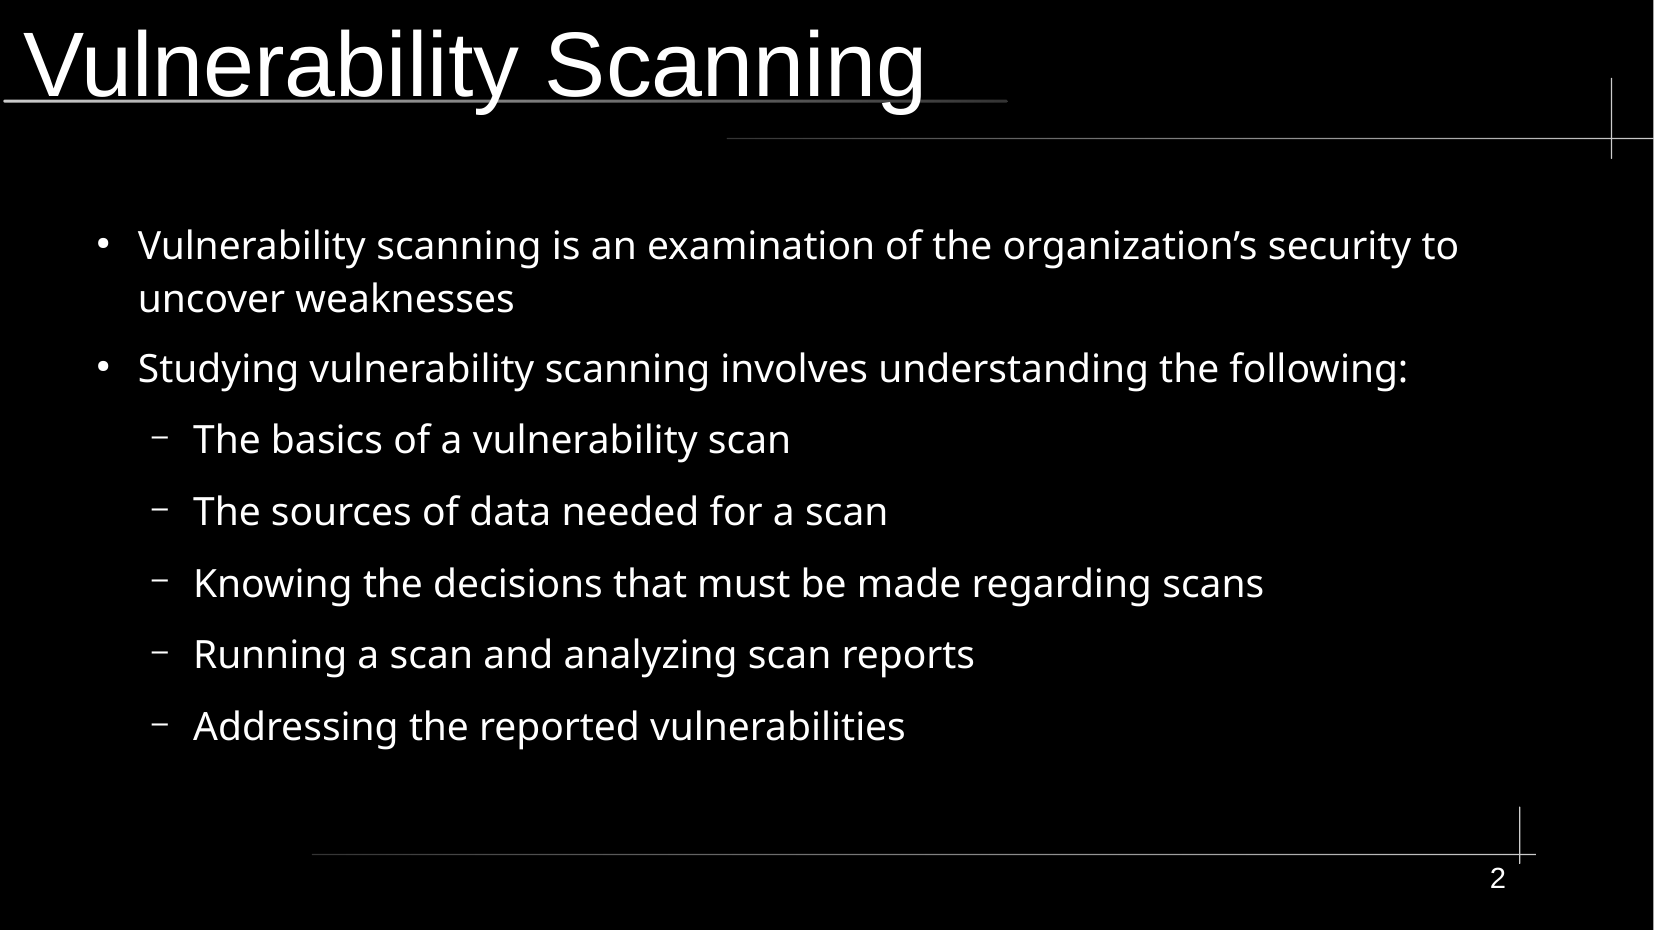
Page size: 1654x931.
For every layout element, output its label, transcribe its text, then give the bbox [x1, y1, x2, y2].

list Vulnerability scanning is an examination of the organization’s security to uncover weaknesses Studying vulnerability scanning involves understanding the following: The basics of a vulnerability scan The sources of data needed for a scan Knowing the decisions that must be made regarding scans Running a scan and analyzing scan reports Addressing the reported vulnerabilities [82, 217, 1571, 758]
title Vulnerability Scanning [23, 11, 1589, 119]
